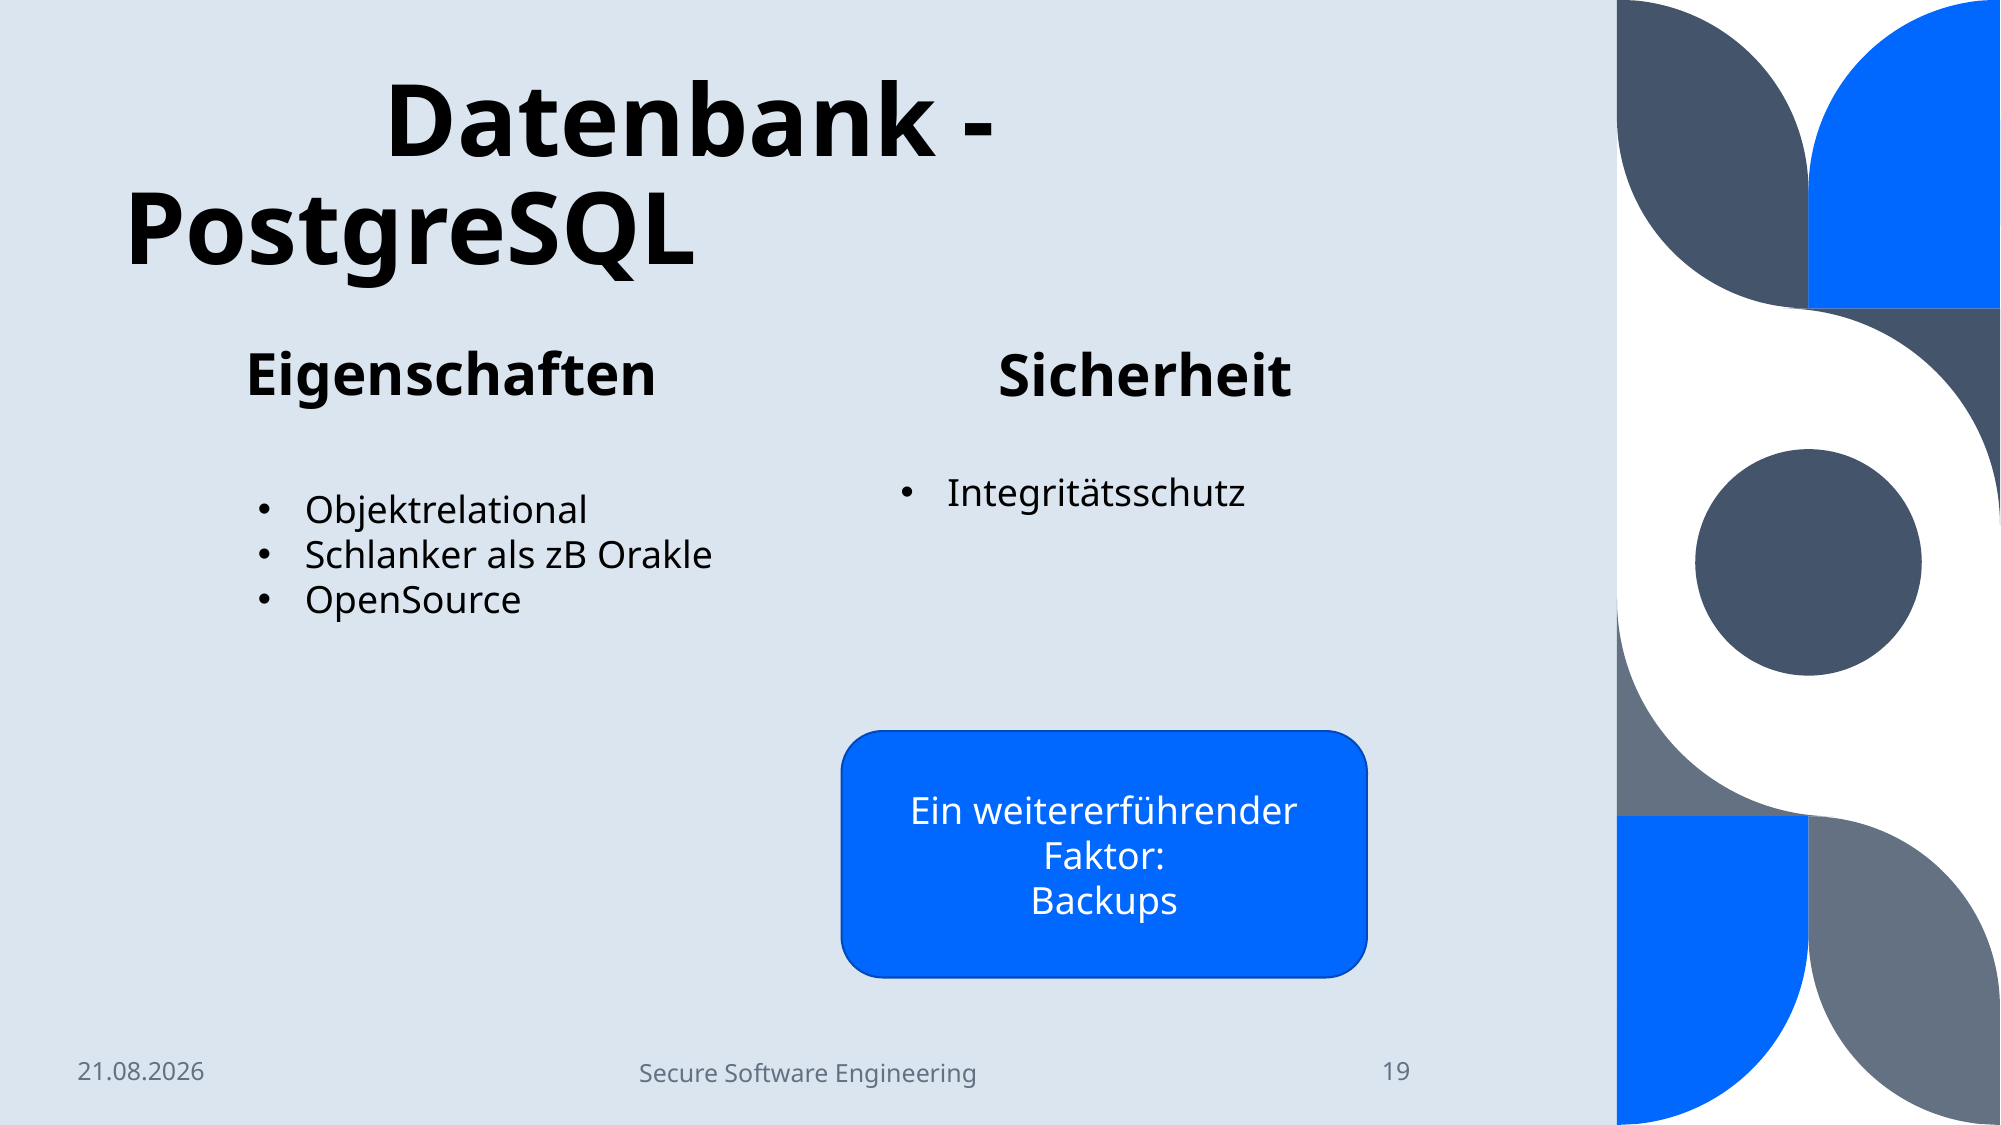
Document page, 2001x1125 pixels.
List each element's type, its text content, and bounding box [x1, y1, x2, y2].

text_box 19 [1366, 1042, 1559, 1103]
text_box Integritätsschutz [885, 461, 1450, 522]
text_box [841, 943, 847, 958]
text_box Secure Software Engineering [470, 1042, 1146, 1103]
text_box [191, 414, 801, 936]
text_box Objektrelational Schlanker als zB Orakle OpenSource [242, 478, 807, 630]
text_box Ein weitererführender Faktor: Backups [841, 731, 1367, 978]
text_box [841, 416, 1531, 958]
title Datenbank - PostgreSQL [123, 62, 1502, 280]
text_box Sicherheit [885, 330, 1407, 417]
text_box 27.07.2022 [62, 1042, 321, 1103]
text_box Eigenschaften [191, 328, 713, 415]
